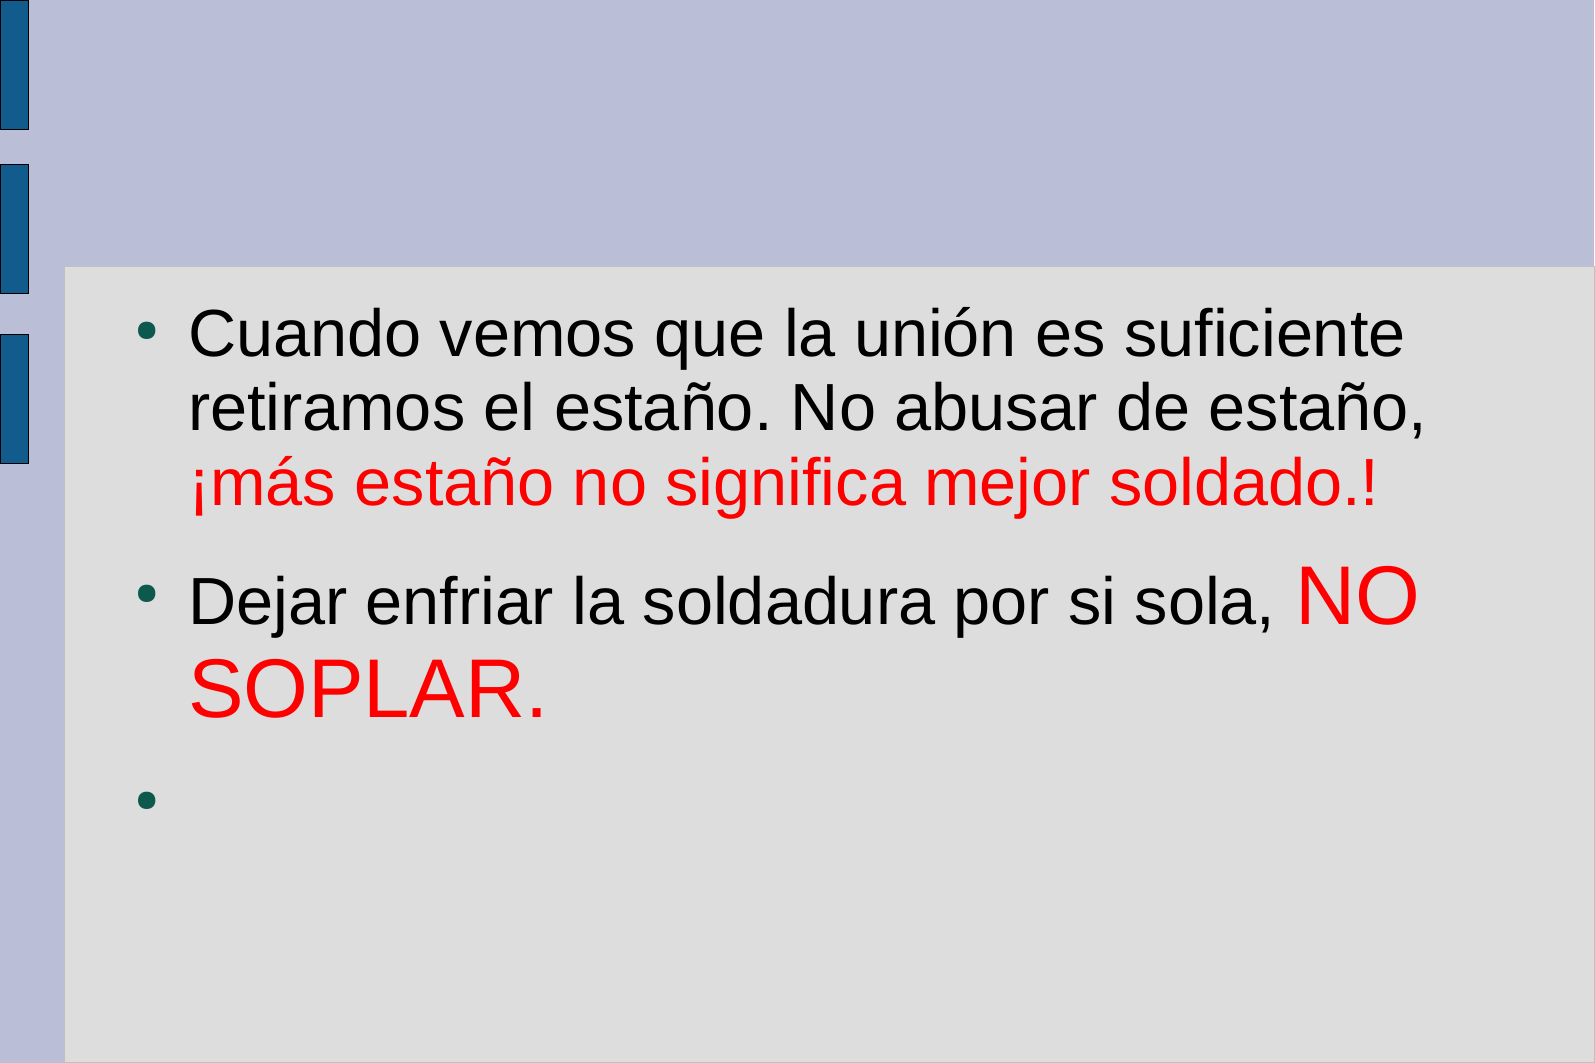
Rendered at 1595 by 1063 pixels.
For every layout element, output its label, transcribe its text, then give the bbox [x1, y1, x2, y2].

list Cuando vemos que la unión es suficiente retiramos el estaño. No abusar de estaño, ¡más estaño no significa mejor soldado.! Dejar enfriar la soldadura por si sola, NO SOPLAR. [117, 295, 1479, 1063]
